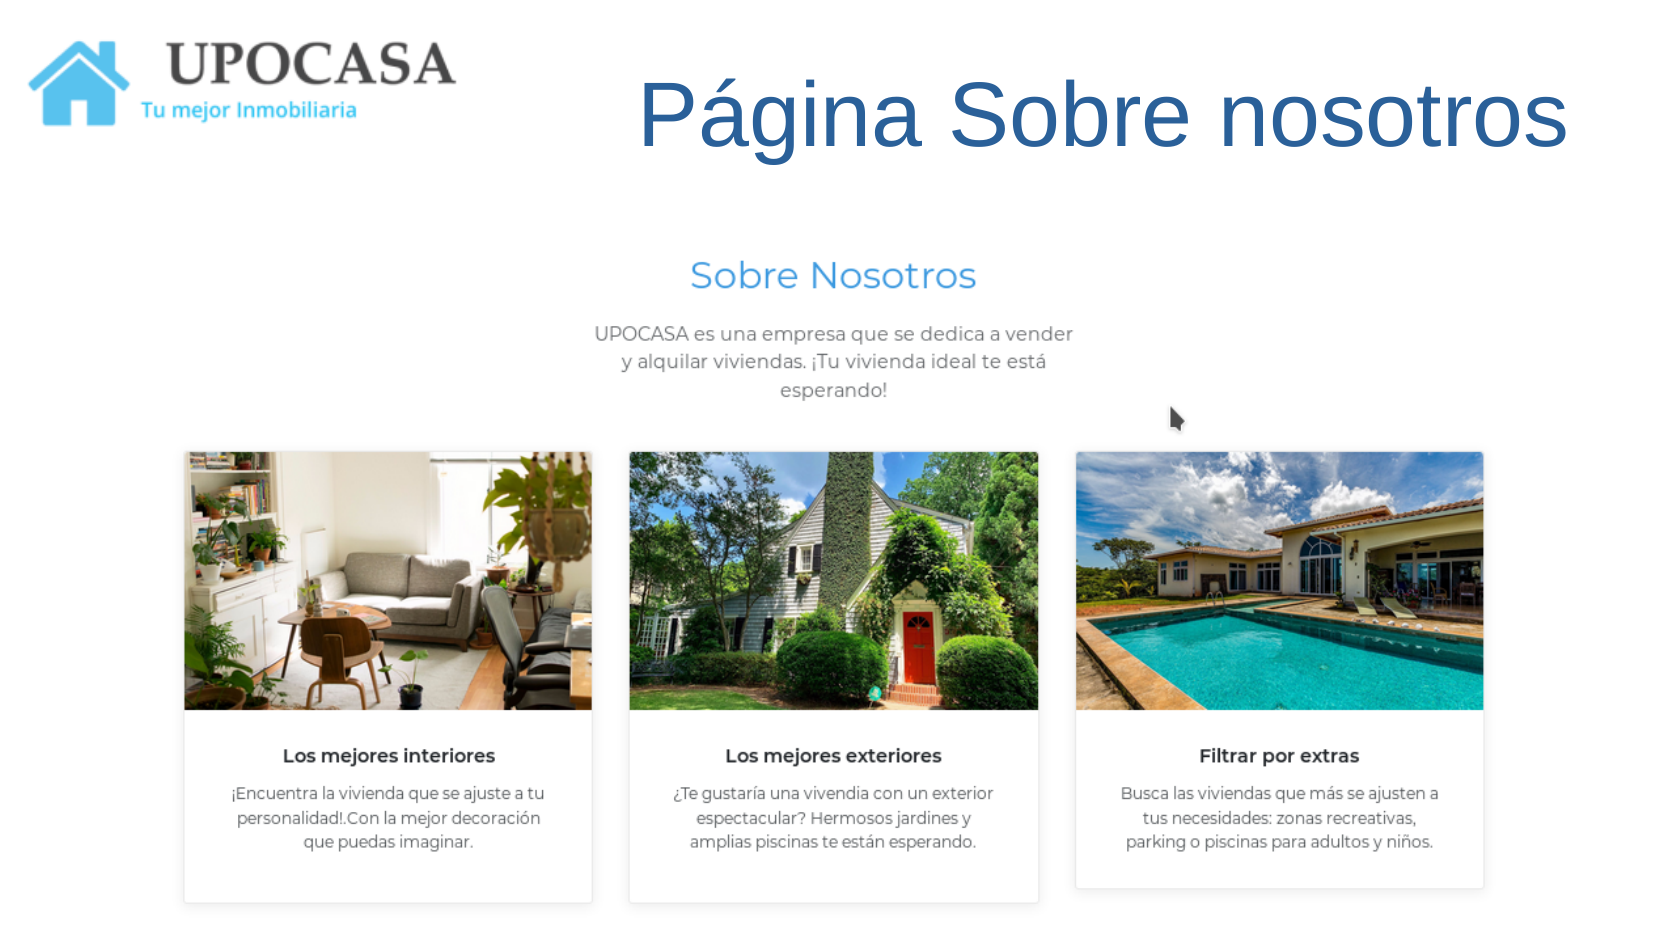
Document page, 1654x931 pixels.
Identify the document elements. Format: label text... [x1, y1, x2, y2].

title Página Sobre nosotros [82, 37, 1571, 193]
picture [165, 236, 1511, 925]
picture [0, 0, 508, 160]
